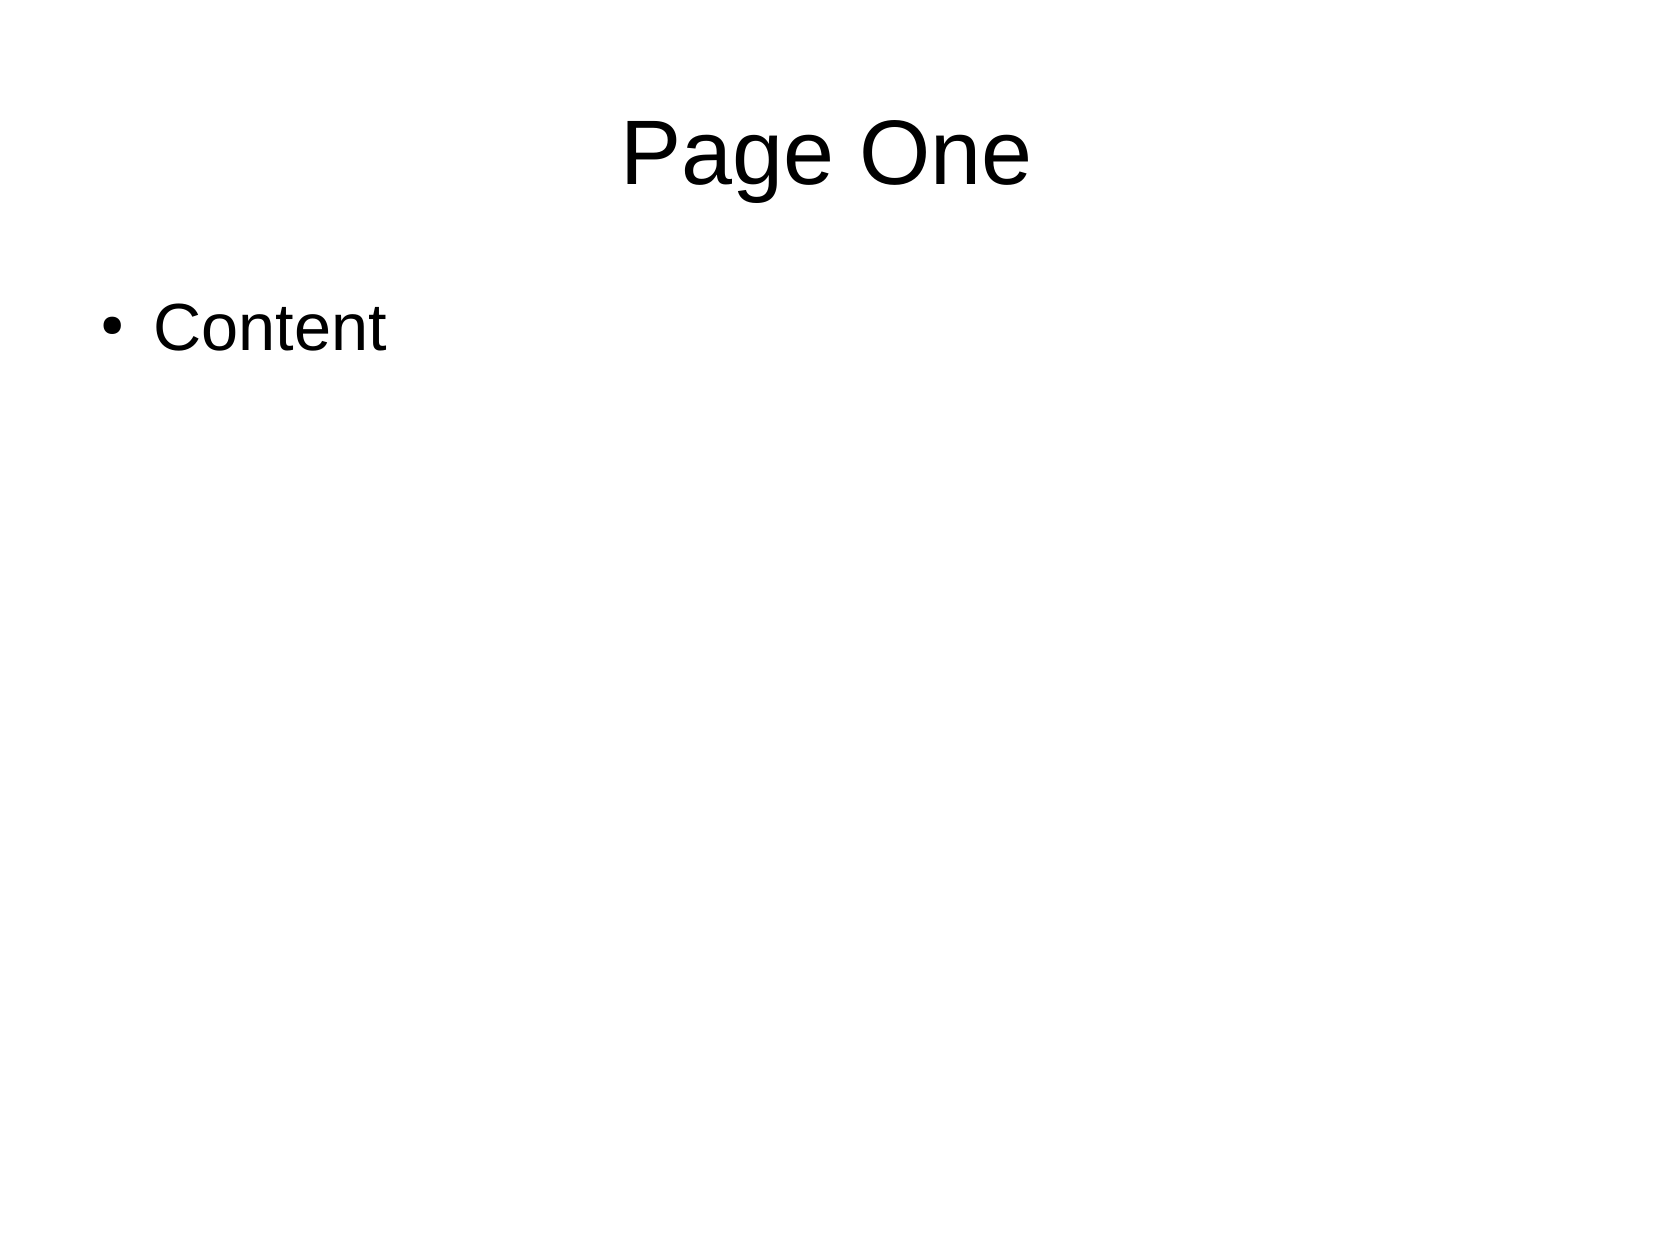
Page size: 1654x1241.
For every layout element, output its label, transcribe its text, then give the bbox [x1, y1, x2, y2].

list Content [82, 290, 1571, 1010]
title Page One [82, 49, 1571, 257]
